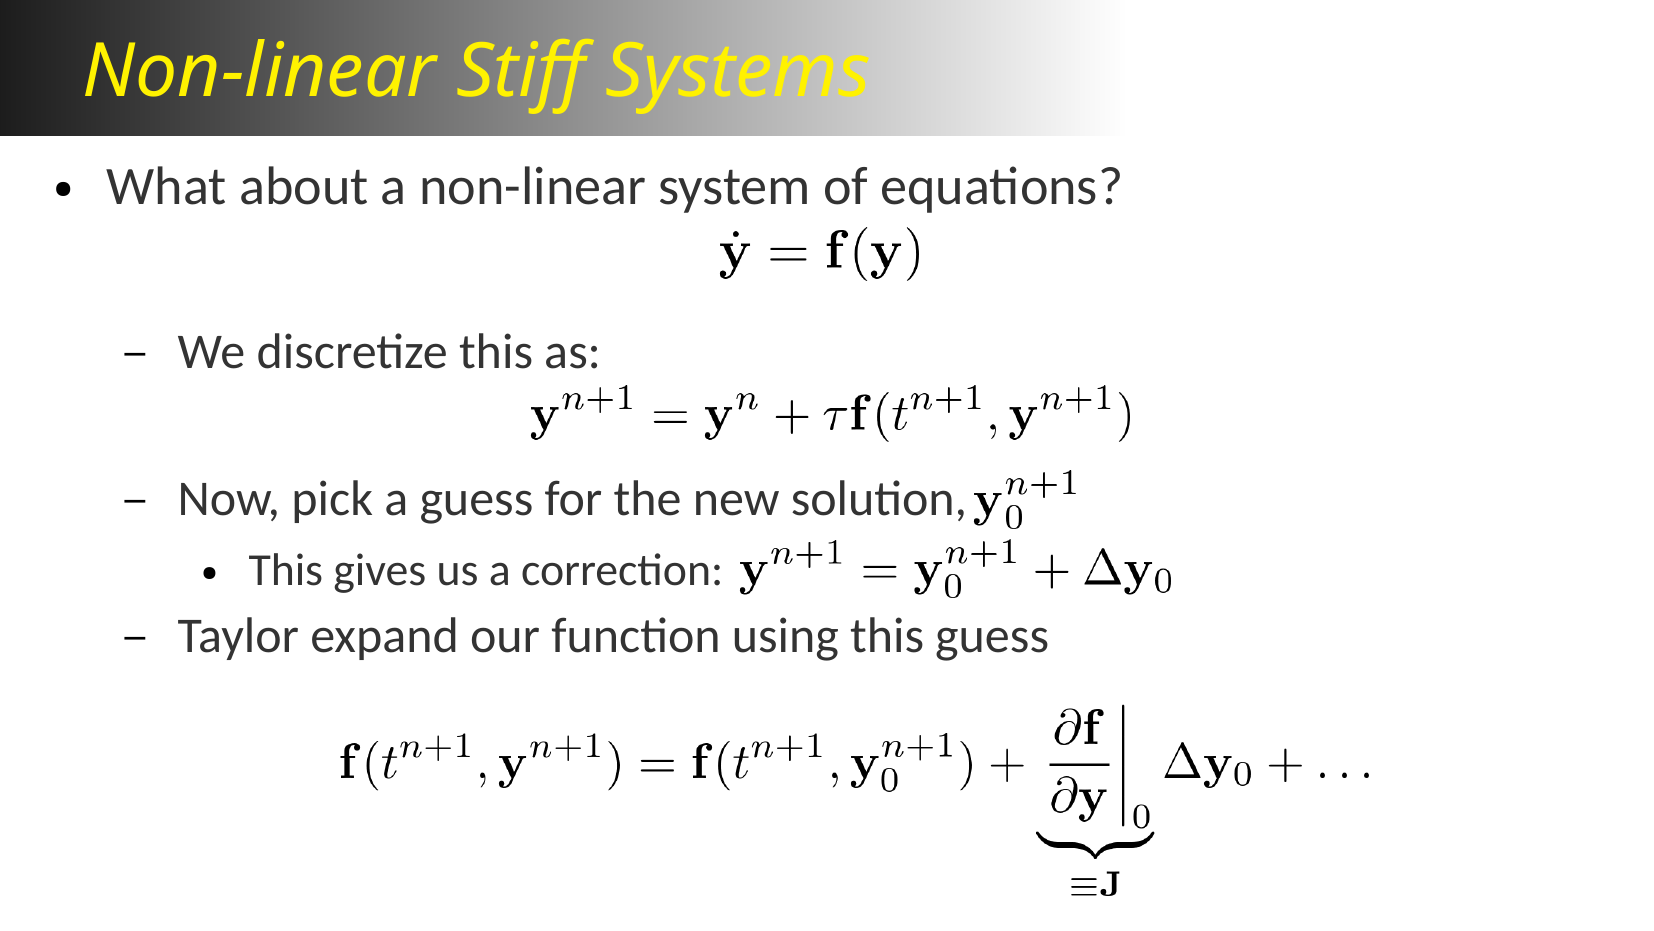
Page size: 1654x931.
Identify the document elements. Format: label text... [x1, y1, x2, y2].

picture [530, 385, 1130, 442]
picture [739, 539, 1171, 598]
list What about a non-linear system of equations? We discretize this as: Now, pick a guess for the new solution, This gives us a correction: Taylor expand our function using this guess [30, 157, 1621, 889]
title Non-linear Stiff Systems [82, 23, 1571, 111]
picture [340, 704, 1369, 896]
picture [719, 227, 919, 281]
picture [973, 470, 1076, 529]
